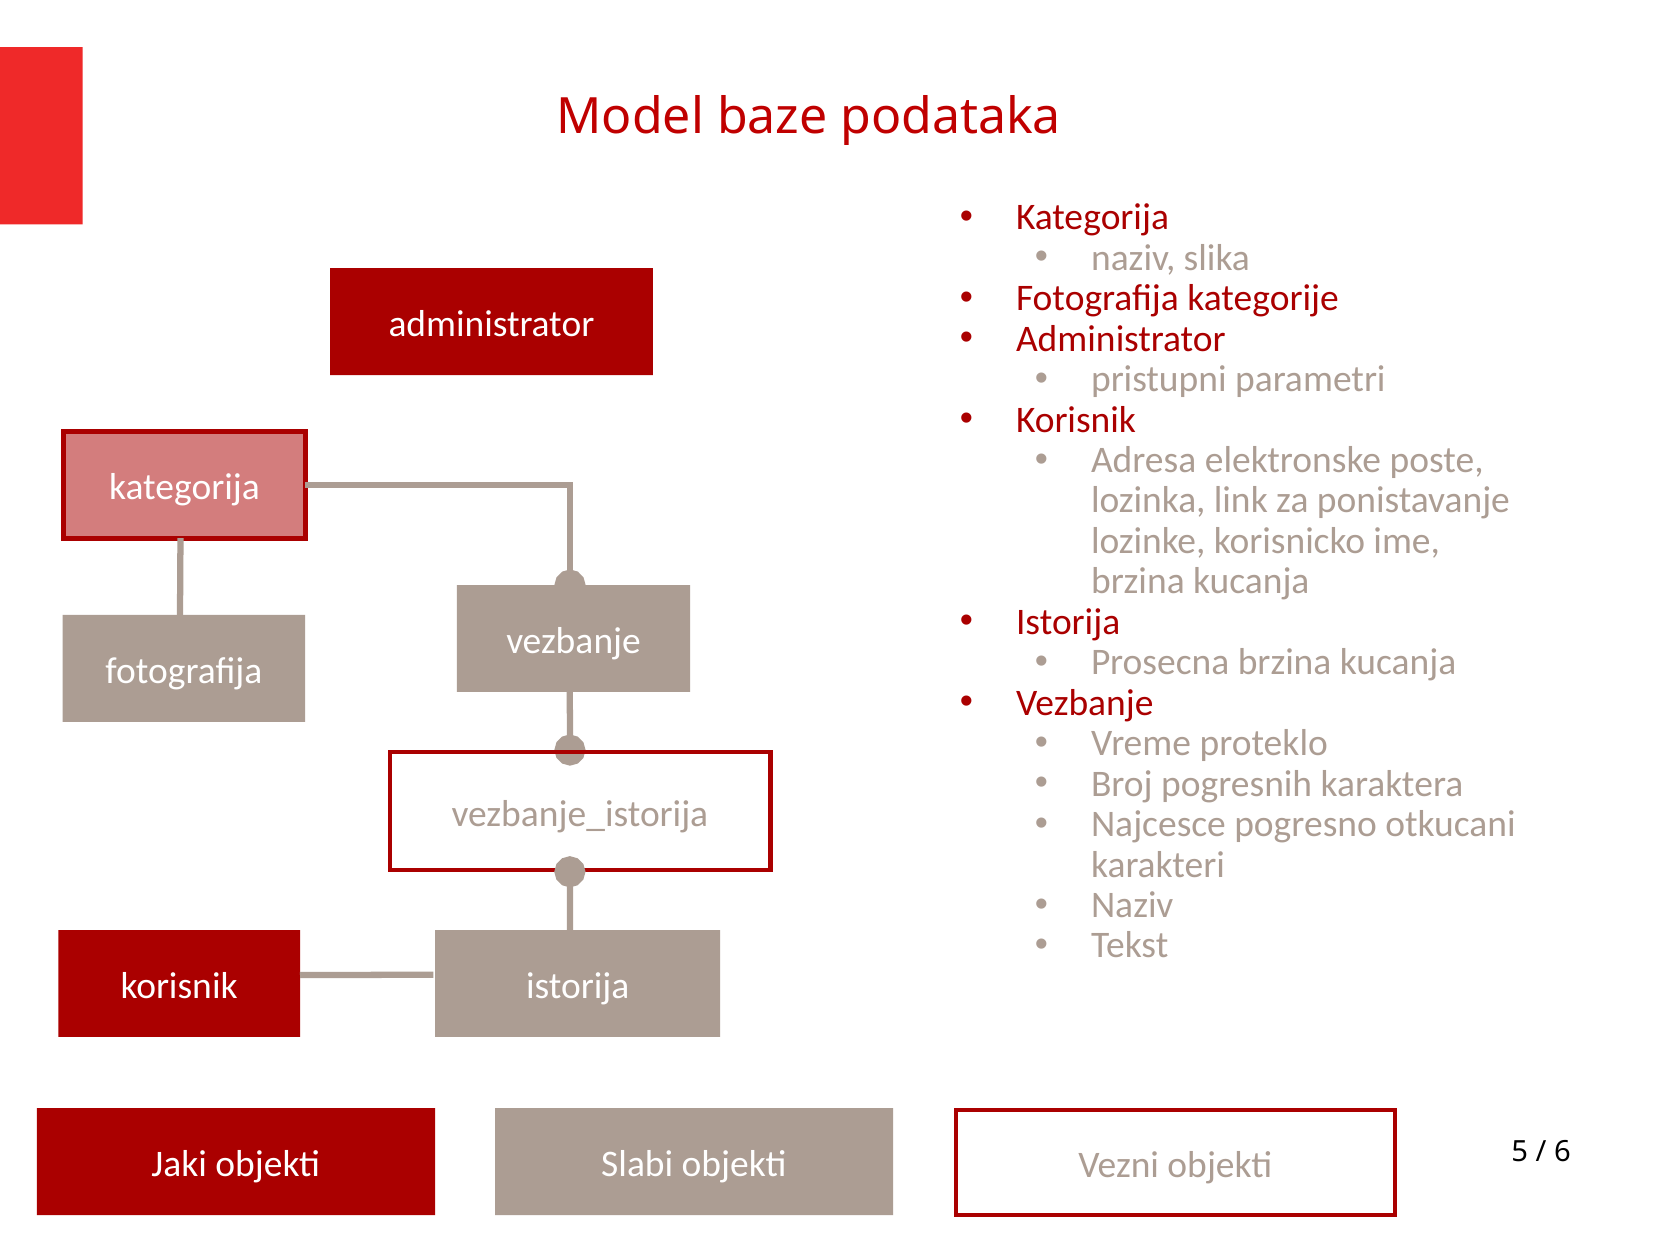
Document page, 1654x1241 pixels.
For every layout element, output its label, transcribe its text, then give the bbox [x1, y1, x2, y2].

text_box Kategorija naziv, slika Fotografija kategorije Administrator pristupni parametri Korisnik Adresa elektronske poste, lozinka, link za ponistavanje lozinke, korisnicko ime, brzina kucanja Istorija Prosecna brzina kucanja Vezbanje Vreme proteklo Broj pogresnih karaktera Najcesce pogresno otkucani karakteri Naziv Tekst [945, 189, 1546, 974]
text_box vezbanje_istorija [389, 752, 771, 871]
title Model baze podataka [135, 83, 1483, 181]
text_box Vezni objekti [955, 1110, 1396, 1216]
text_box Slabi objekti [495, 1108, 894, 1216]
text_box kategorija [63, 431, 306, 539]
text_box korisnik [58, 930, 301, 1037]
text_box Jaki objekti [36, 1108, 436, 1216]
text_box istorija [435, 930, 721, 1037]
text_box fotografija [62, 614, 306, 722]
text_box vezbanje [456, 585, 691, 692]
text_box administrator [330, 268, 653, 376]
